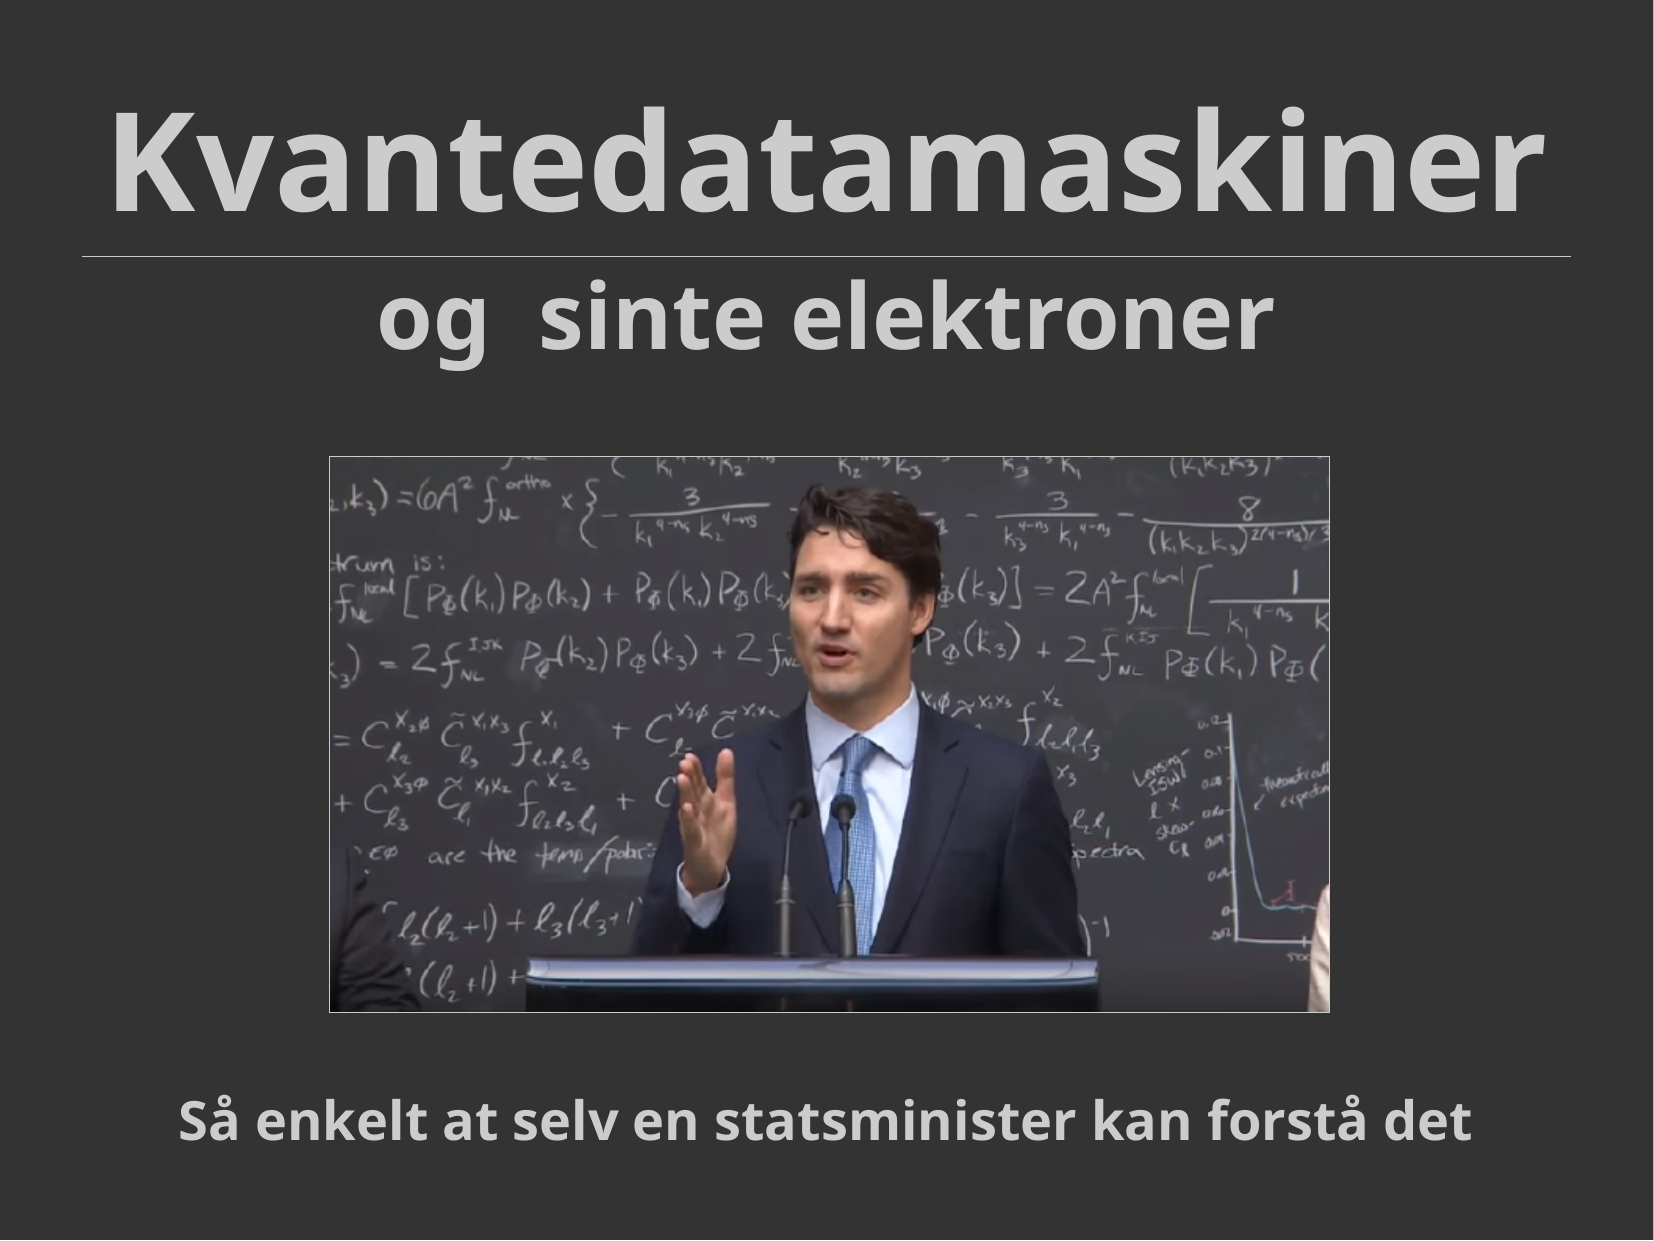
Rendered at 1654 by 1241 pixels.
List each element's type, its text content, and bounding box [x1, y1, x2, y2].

title Så enkelt at selv en statsminister kan forstå det [82, 1015, 1571, 1223]
title Kvantedatamaskiner og sinte elektroner [82, 0, 1571, 502]
picture [329, 456, 1330, 1013]
